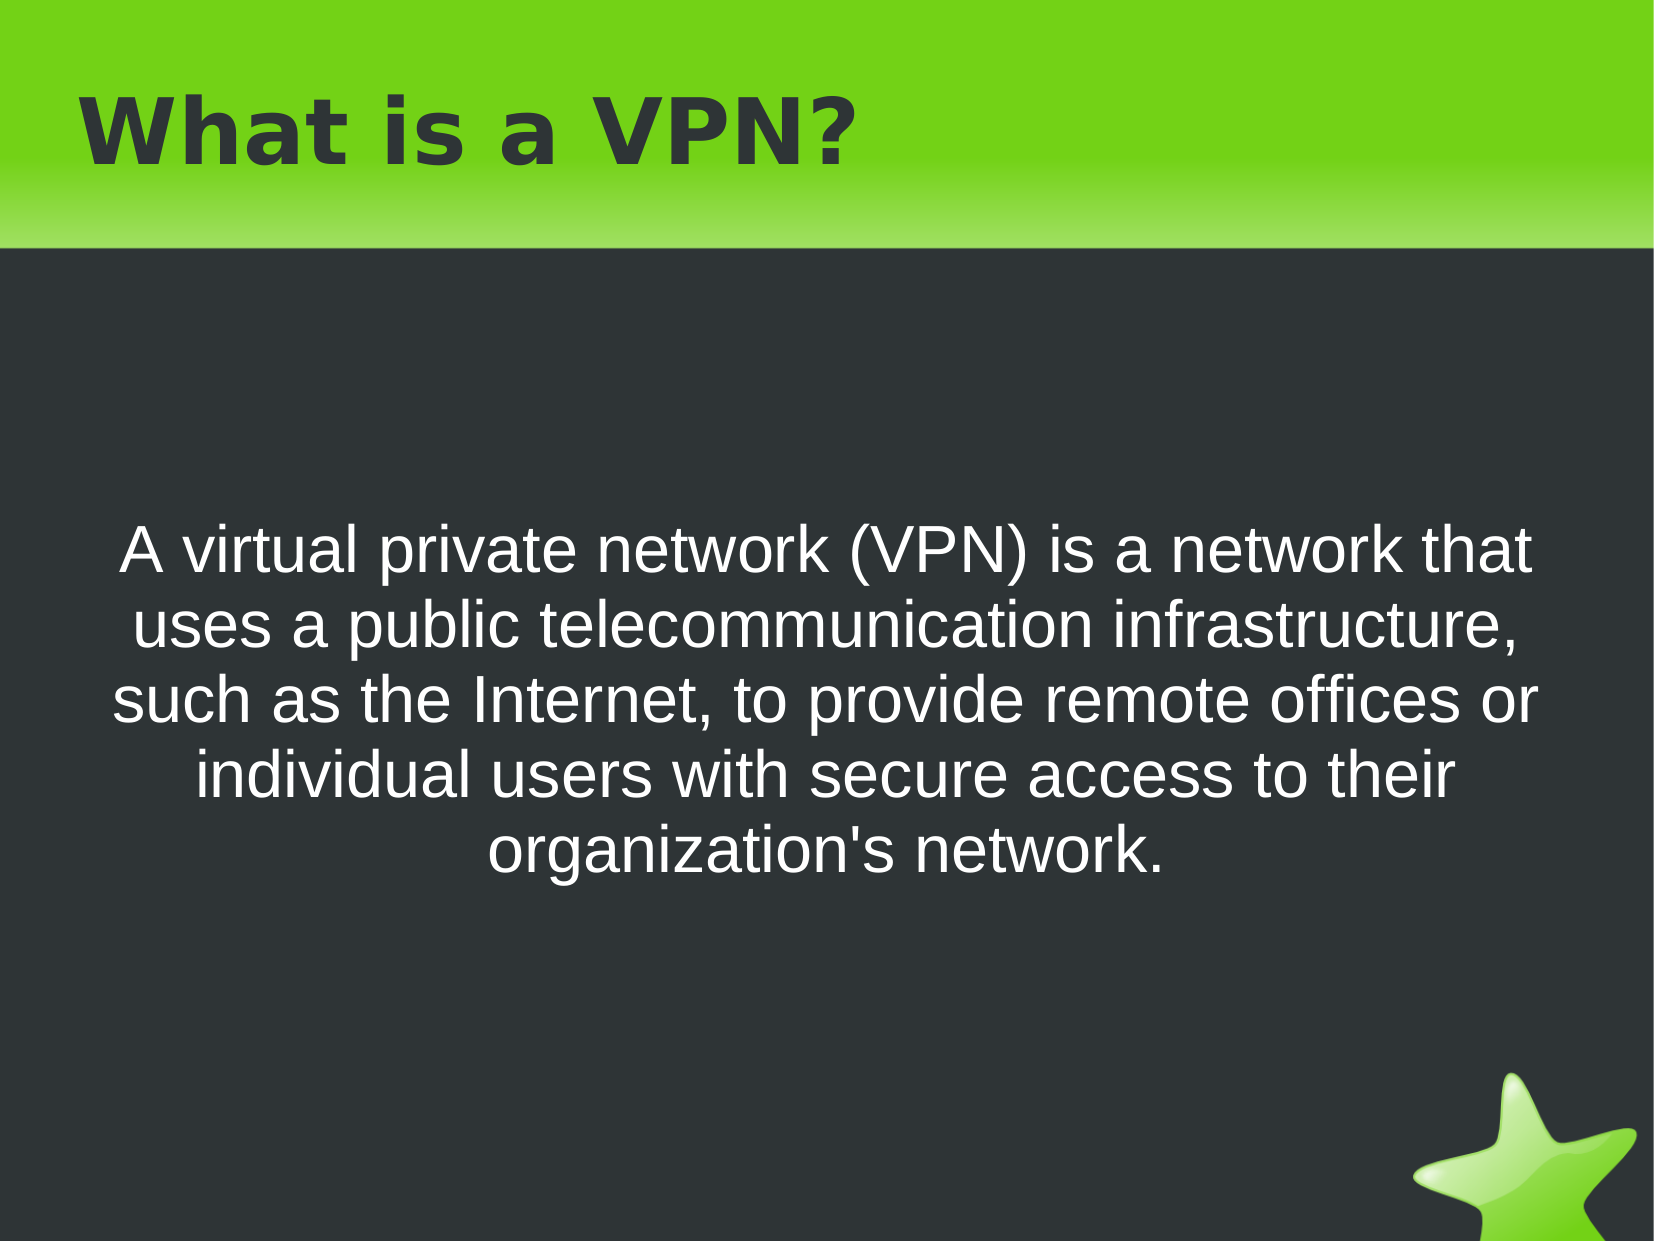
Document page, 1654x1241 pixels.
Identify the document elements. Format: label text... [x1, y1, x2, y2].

title What is a VPN? [76, 36, 1565, 229]
picture [0, 0, 1654, 1241]
subtitle A virtual private network (VPN) is a network that uses a public telecommunication infrastructure, such as the Internet, to provide remote offices or individual users with secure access to their organization's network. [82, 290, 1571, 1109]
